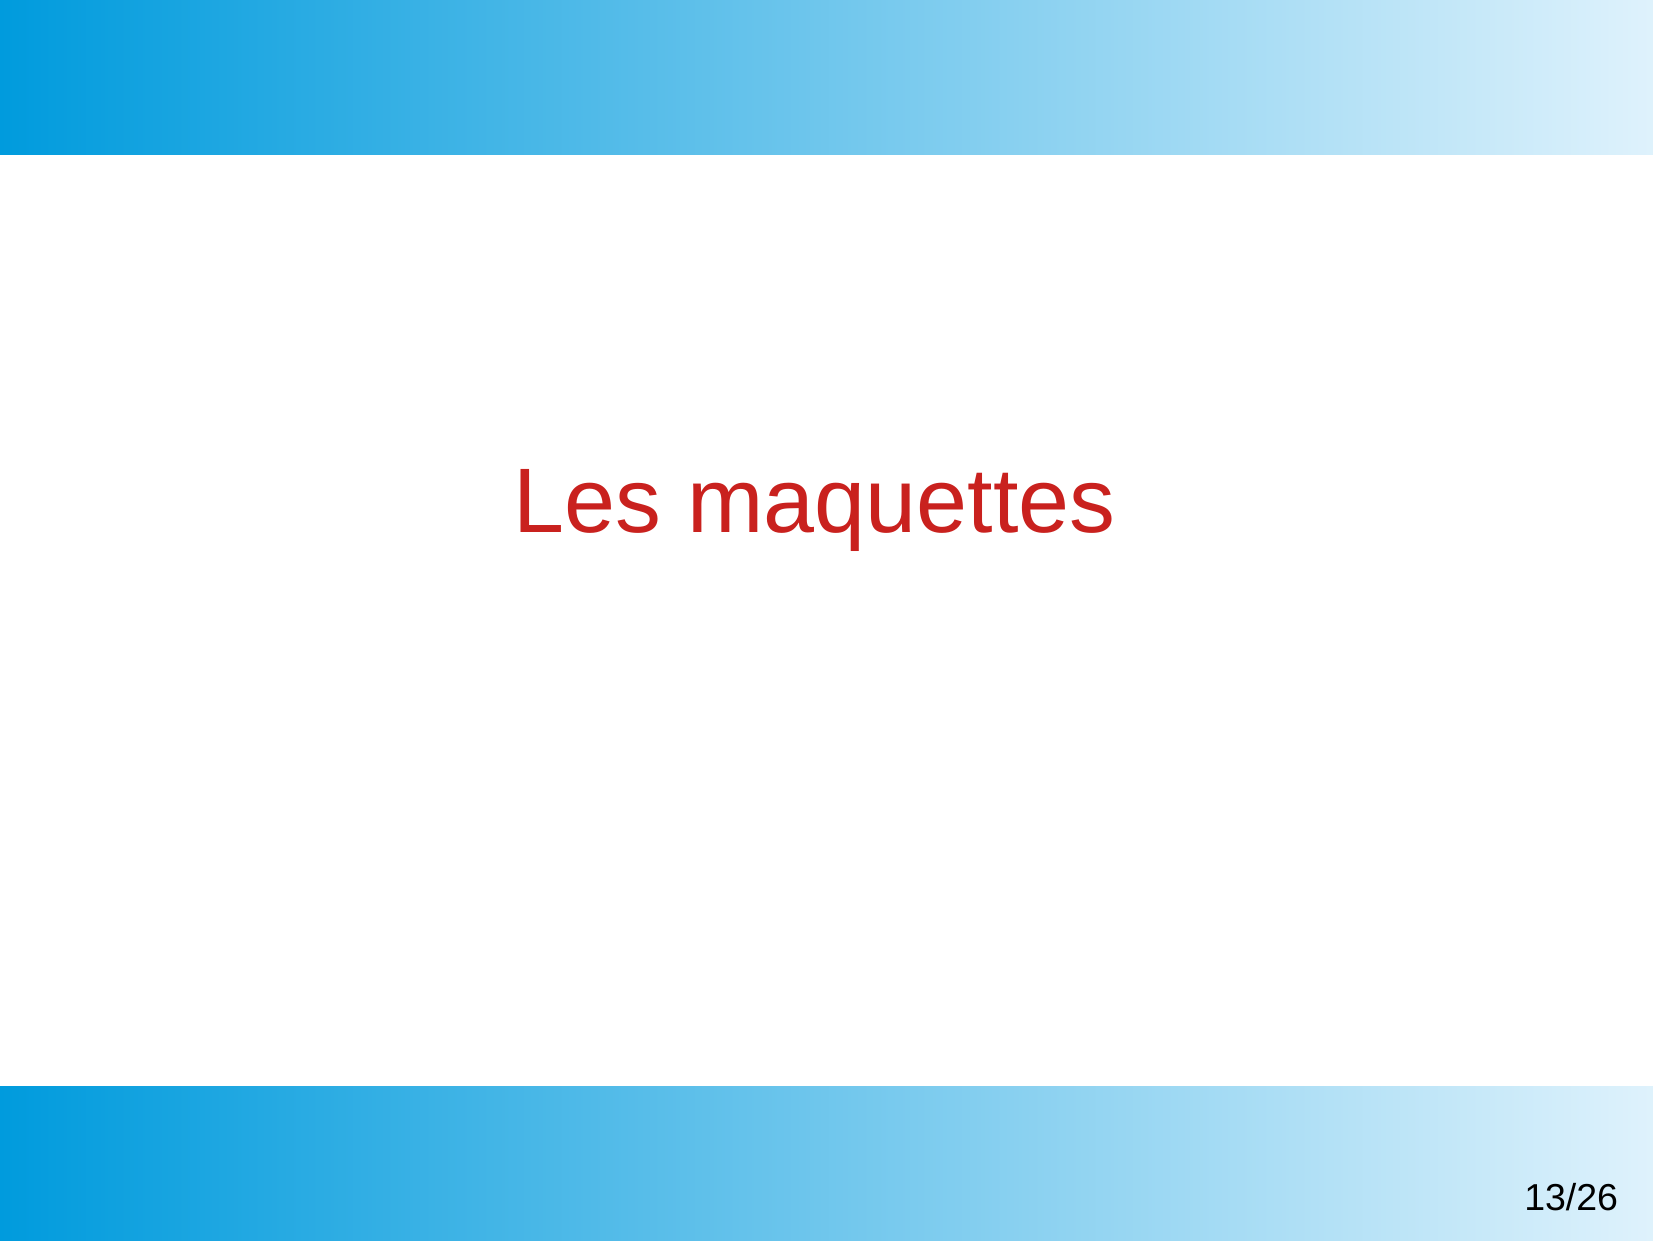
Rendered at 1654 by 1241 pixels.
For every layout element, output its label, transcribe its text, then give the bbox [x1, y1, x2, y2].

title Les maquettes [70, 448, 1560, 554]
text_box <numéro>/26 [1509, 1169, 1654, 1240]
